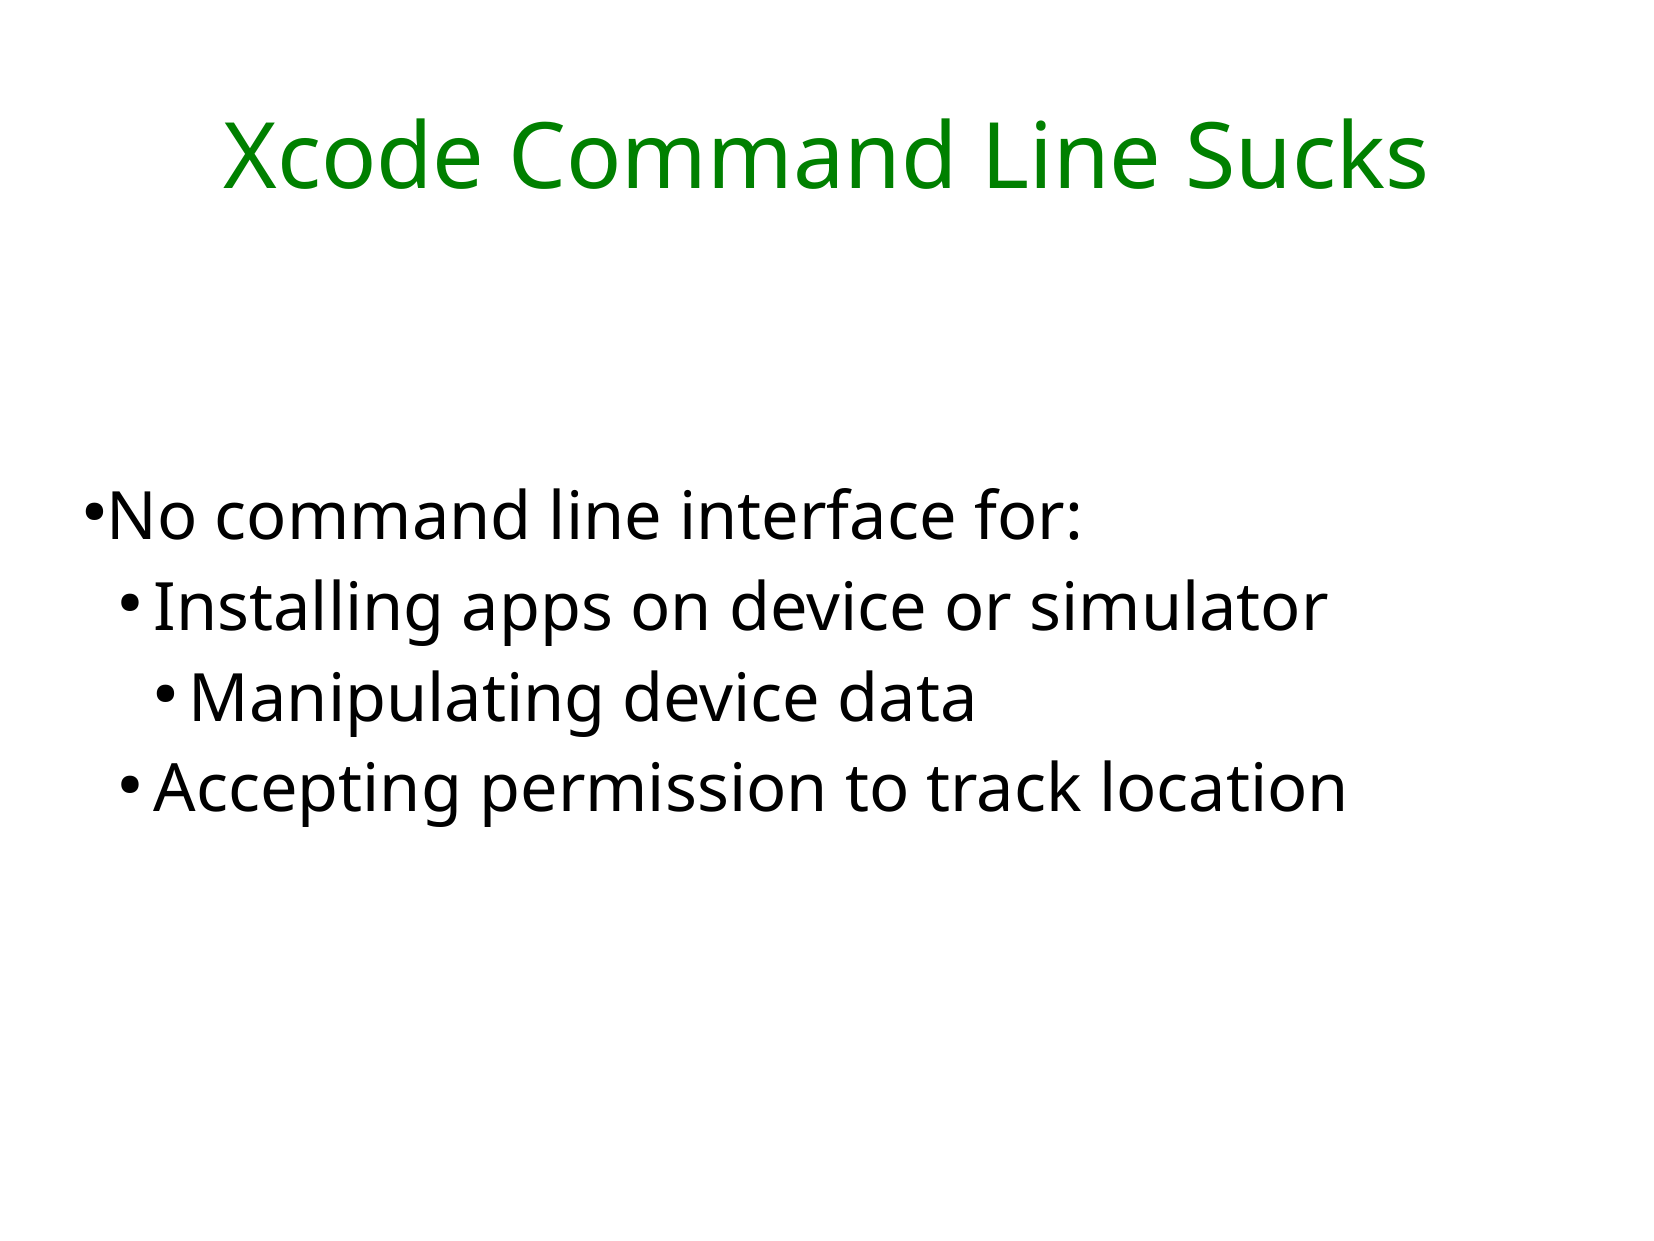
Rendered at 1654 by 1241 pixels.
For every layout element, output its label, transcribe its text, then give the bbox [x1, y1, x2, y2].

subtitle No command line interface for: Installing apps on device or simulator Manipulating device data Accepting permission to track location [82, 290, 1538, 1010]
title Xcode Command Line Sucks [82, 49, 1571, 257]
